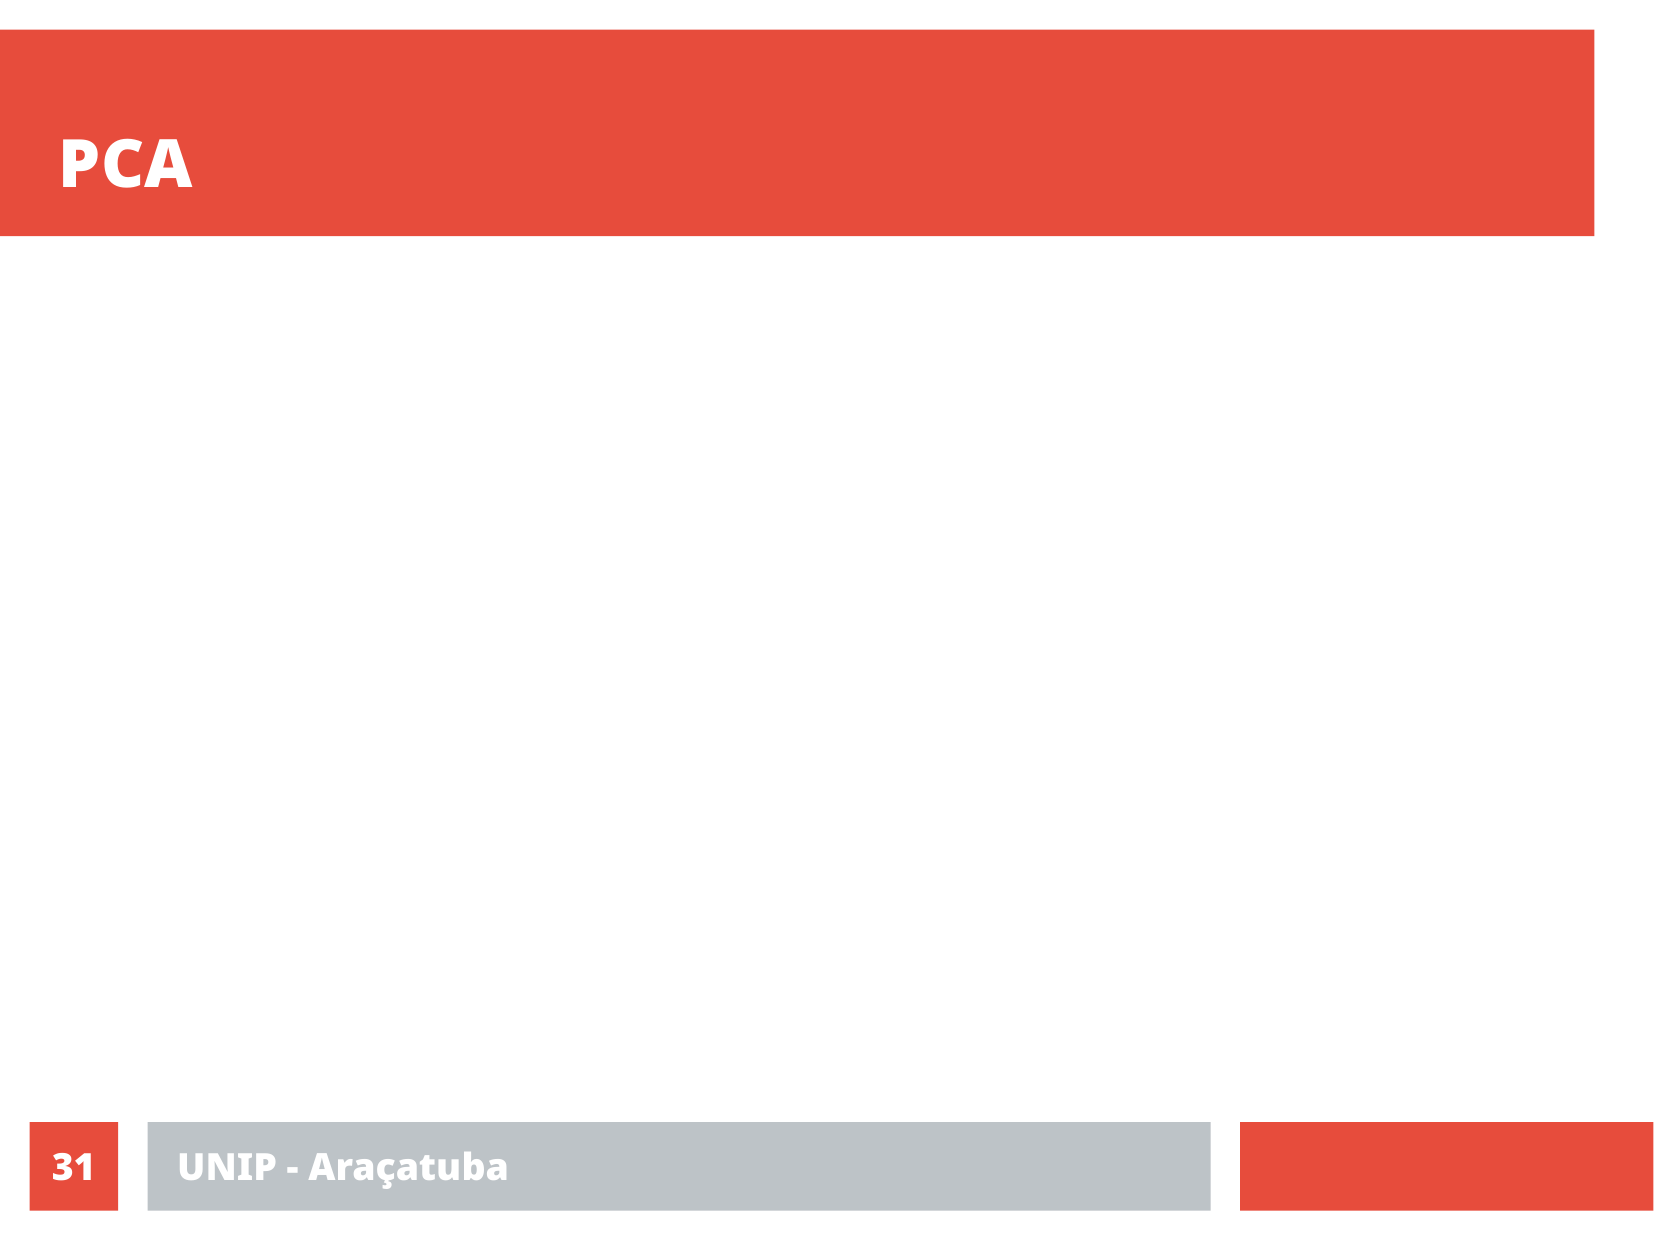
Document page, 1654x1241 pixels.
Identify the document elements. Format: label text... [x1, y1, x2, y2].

title PCA [59, 59, 1595, 207]
